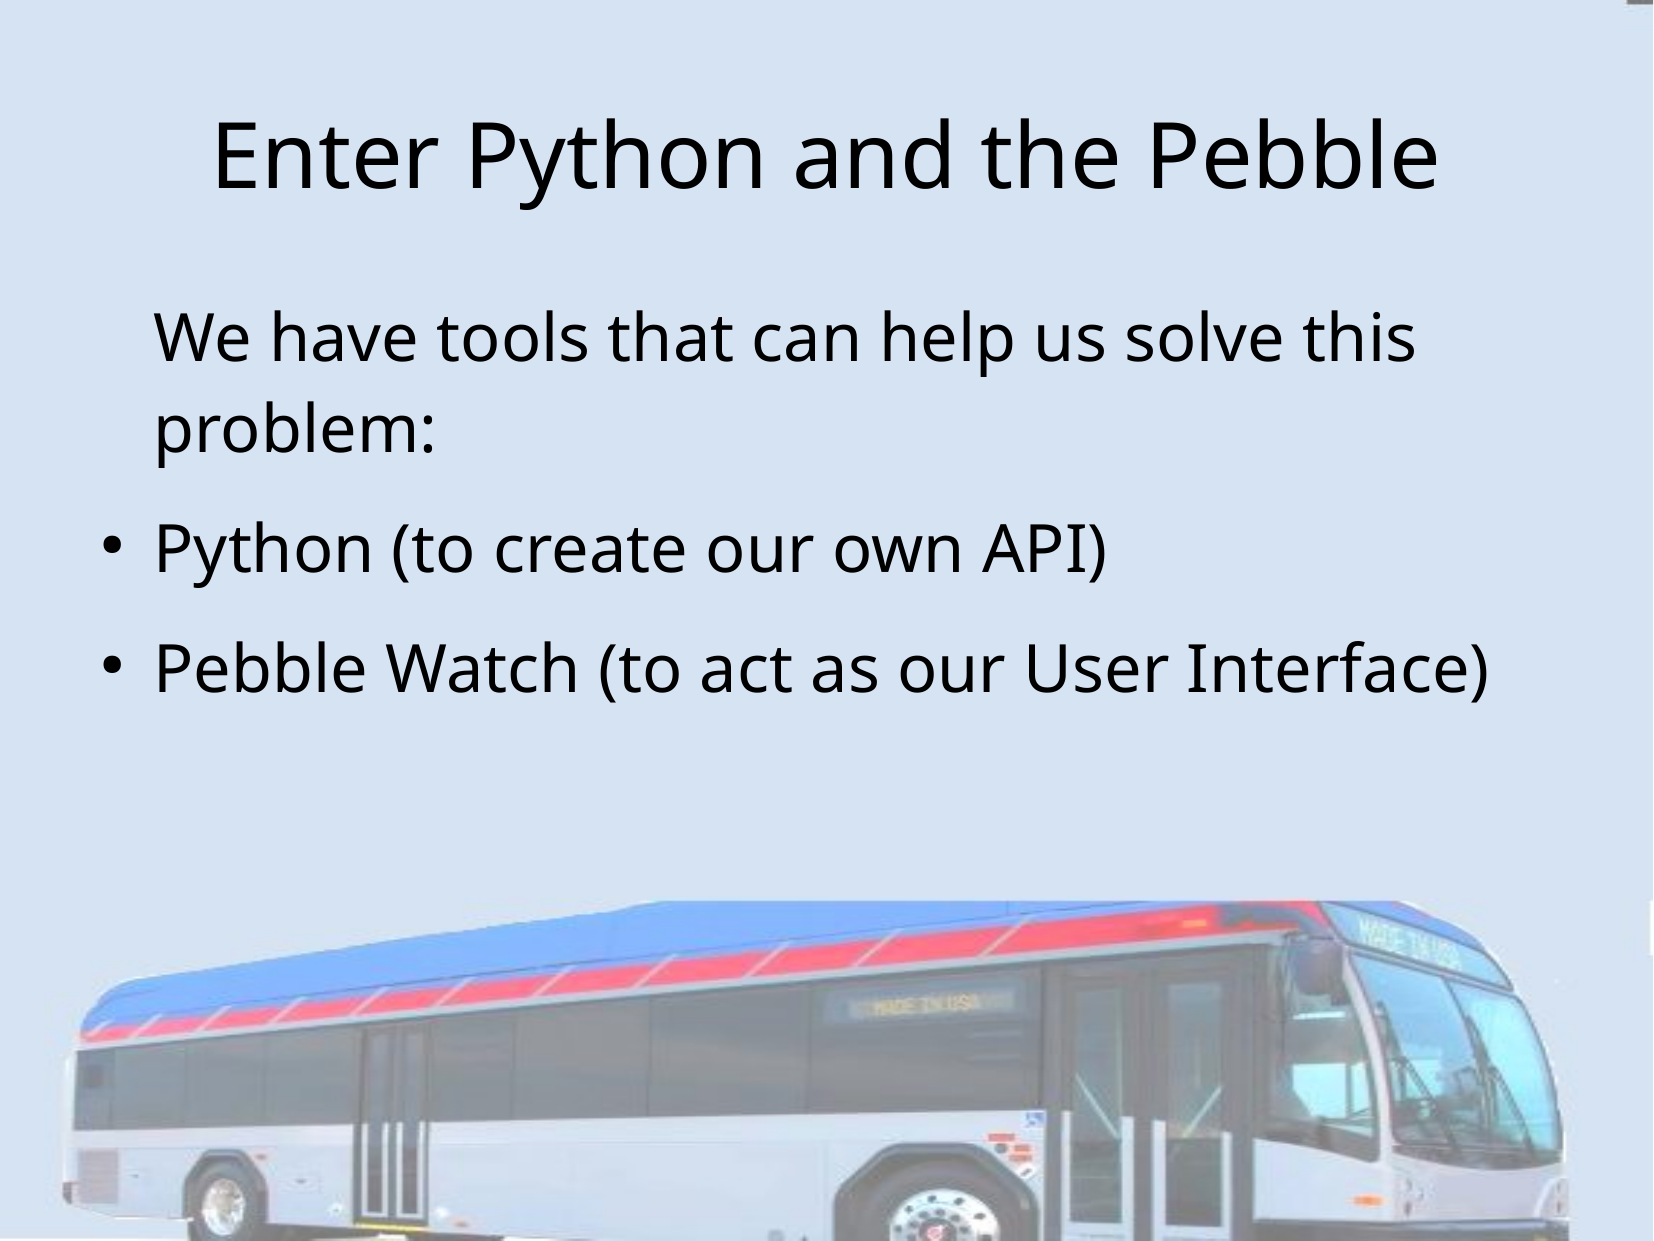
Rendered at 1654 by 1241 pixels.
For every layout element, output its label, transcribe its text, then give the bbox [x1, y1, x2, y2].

title Enter Python and the Pebble [82, 49, 1571, 257]
list We have tools that can help us solve this problem: Python (to create our own API) Pebble Watch (to act as our User Interface) [82, 290, 1571, 1010]
picture [0, 0, 1654, 1241]
